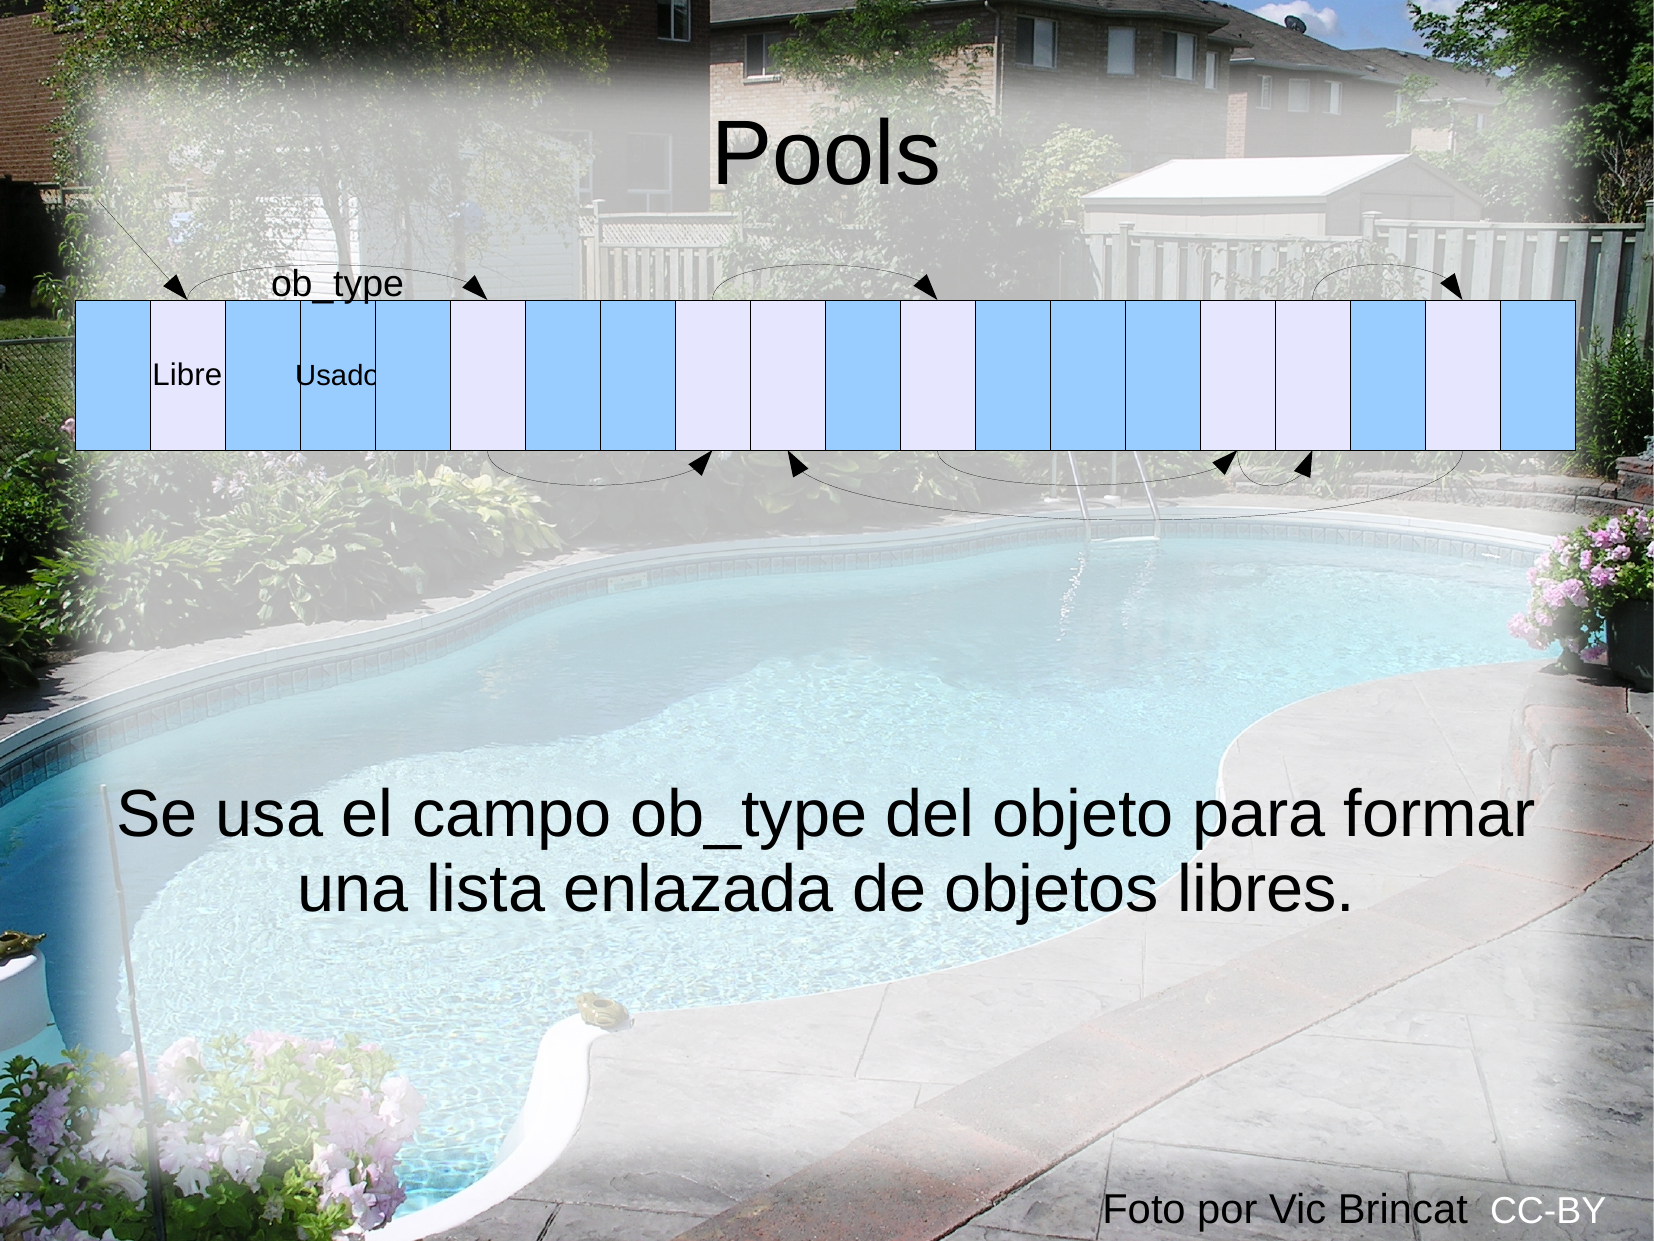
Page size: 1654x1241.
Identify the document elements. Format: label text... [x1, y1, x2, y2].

title Pools [82, 49, 1571, 257]
picture [0, 0, 1654, 1241]
text_box [75, 300, 150, 451]
text_box [375, 300, 1576, 451]
text_box Usado [300, 300, 375, 451]
text_box Foto por Vic Brincat CC-BY [1087, 1178, 1644, 1241]
subtitle Se usa el campo ob_type del objeto para formar una lista enlazada de objetos libres. [82, 600, 1571, 1102]
text_box [225, 300, 300, 451]
text_box Libre [150, 300, 225, 451]
